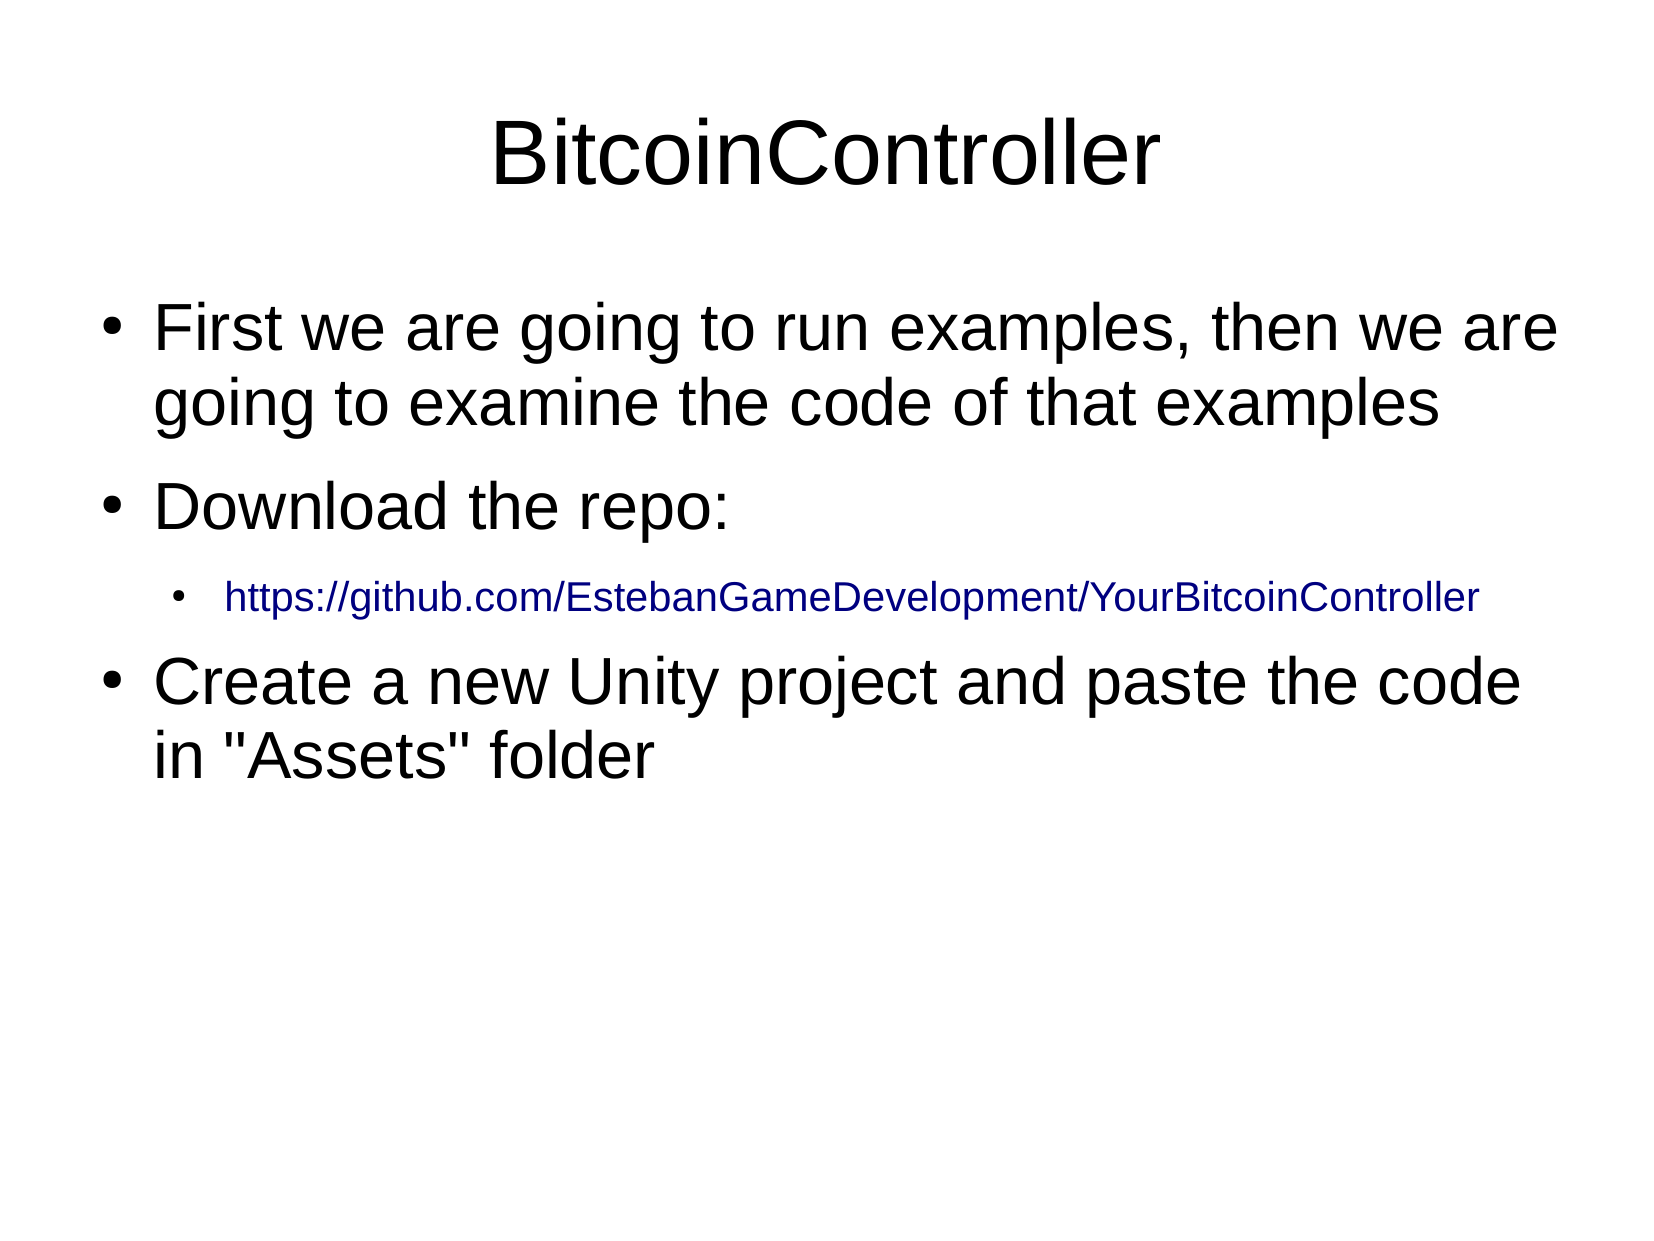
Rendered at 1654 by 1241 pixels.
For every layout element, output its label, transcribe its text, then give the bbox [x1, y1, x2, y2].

title BitcoinController [82, 49, 1571, 257]
list First we are going to run examples, then we are going to examine the code of that examples Download the repo: https://github.com/EstebanGameDevelopment/YourBitcoinController Create a new Unity project and paste the code in "Assets" folder [82, 290, 1571, 1010]
